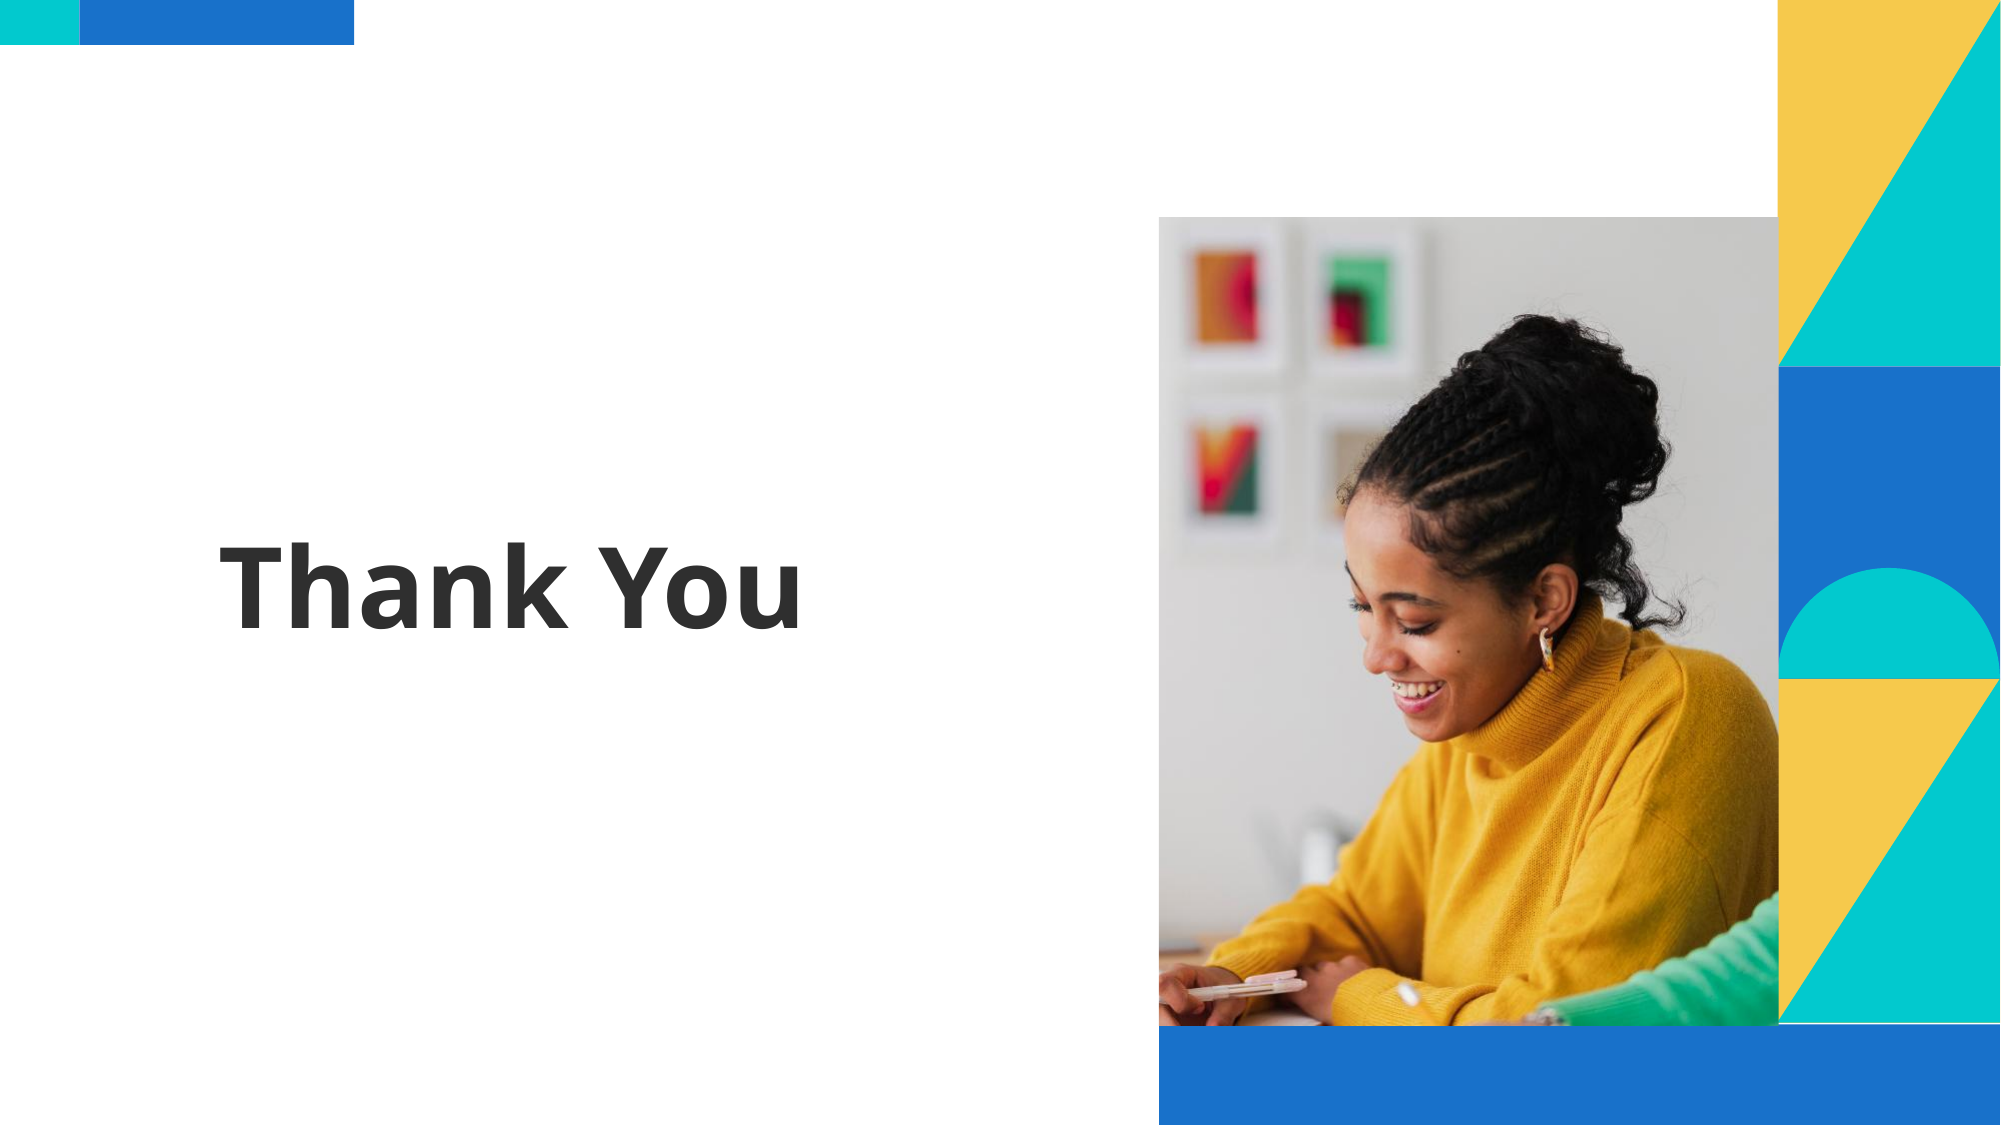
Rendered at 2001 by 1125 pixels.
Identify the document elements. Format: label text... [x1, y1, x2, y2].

title Thank You [218, 272, 1084, 896]
picture [1158, 217, 1779, 1026]
